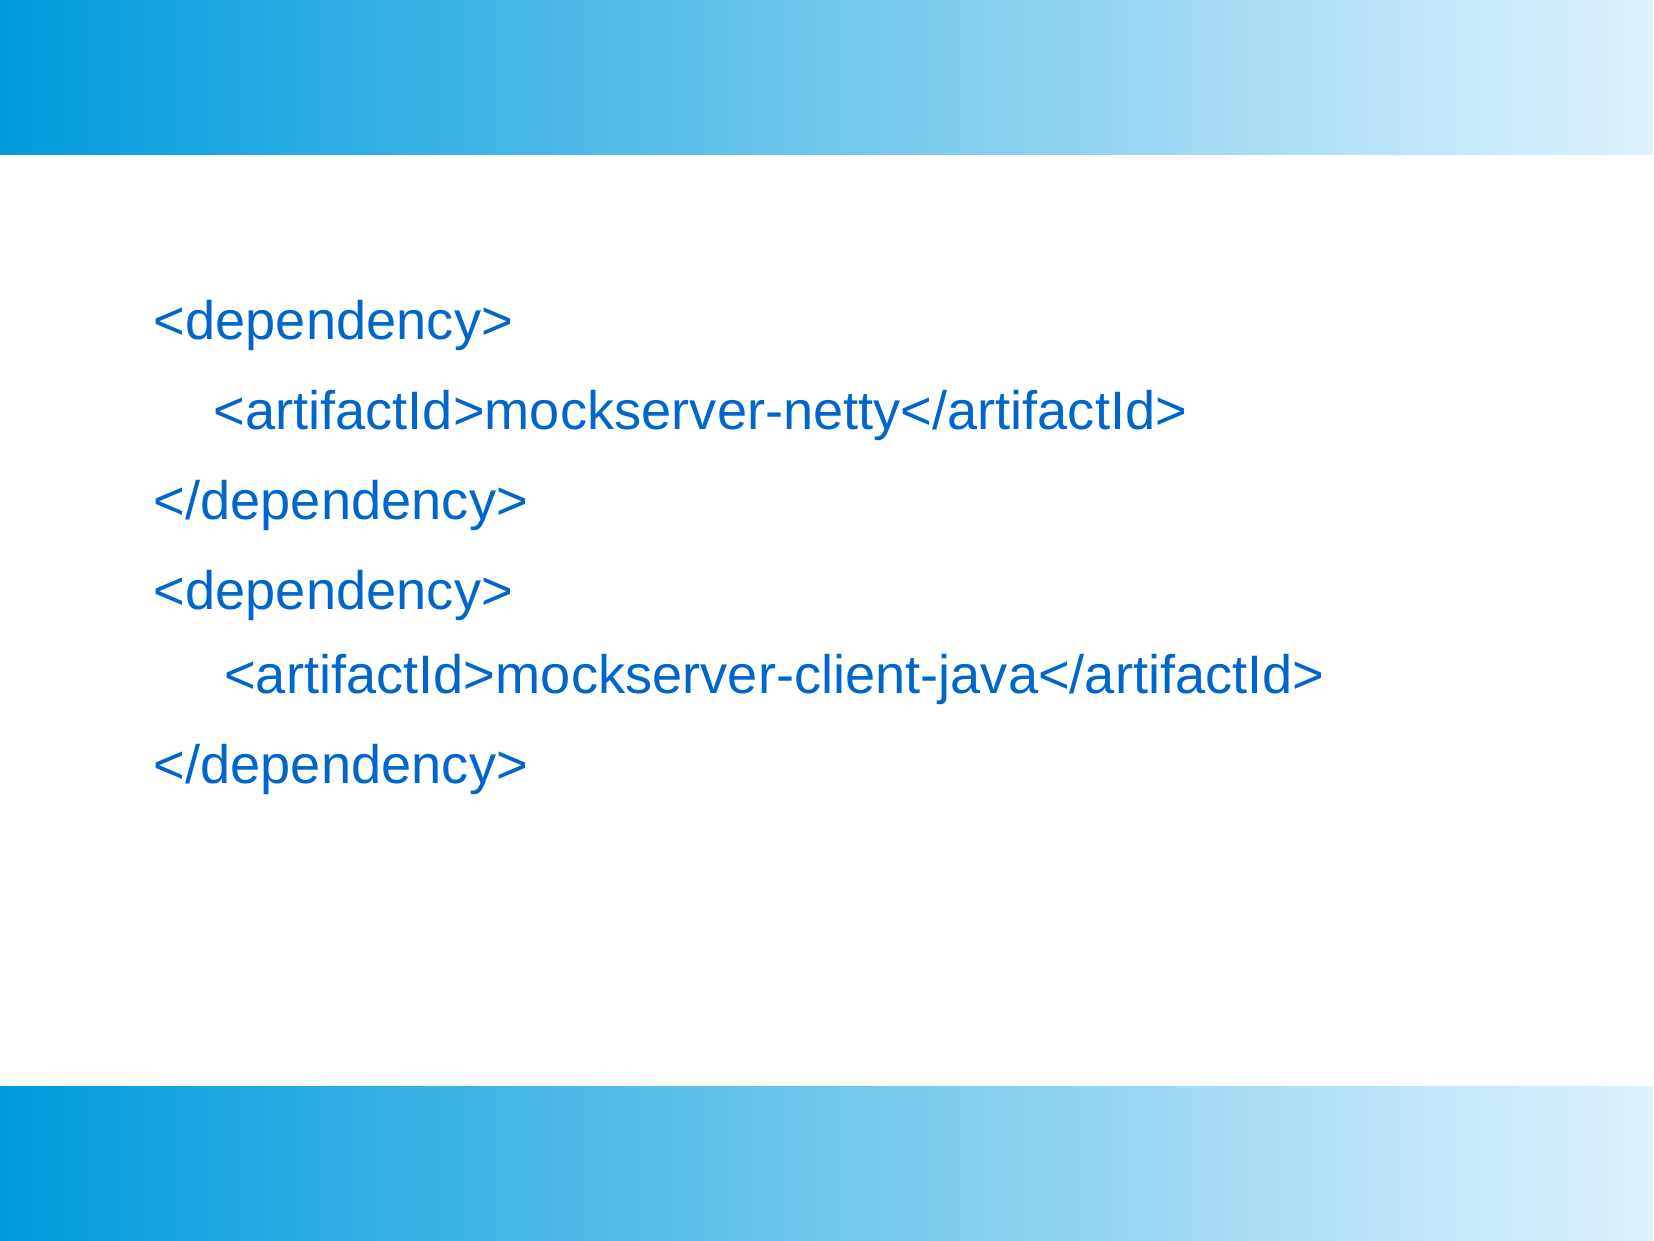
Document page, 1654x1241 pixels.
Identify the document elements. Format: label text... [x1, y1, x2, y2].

list <dependency> <artifactId>mockserver-netty</artifactId> </dependency> <dependency> <artifactId>mockserver-client-java</artifactId> </dependency> [82, 290, 1571, 1010]
